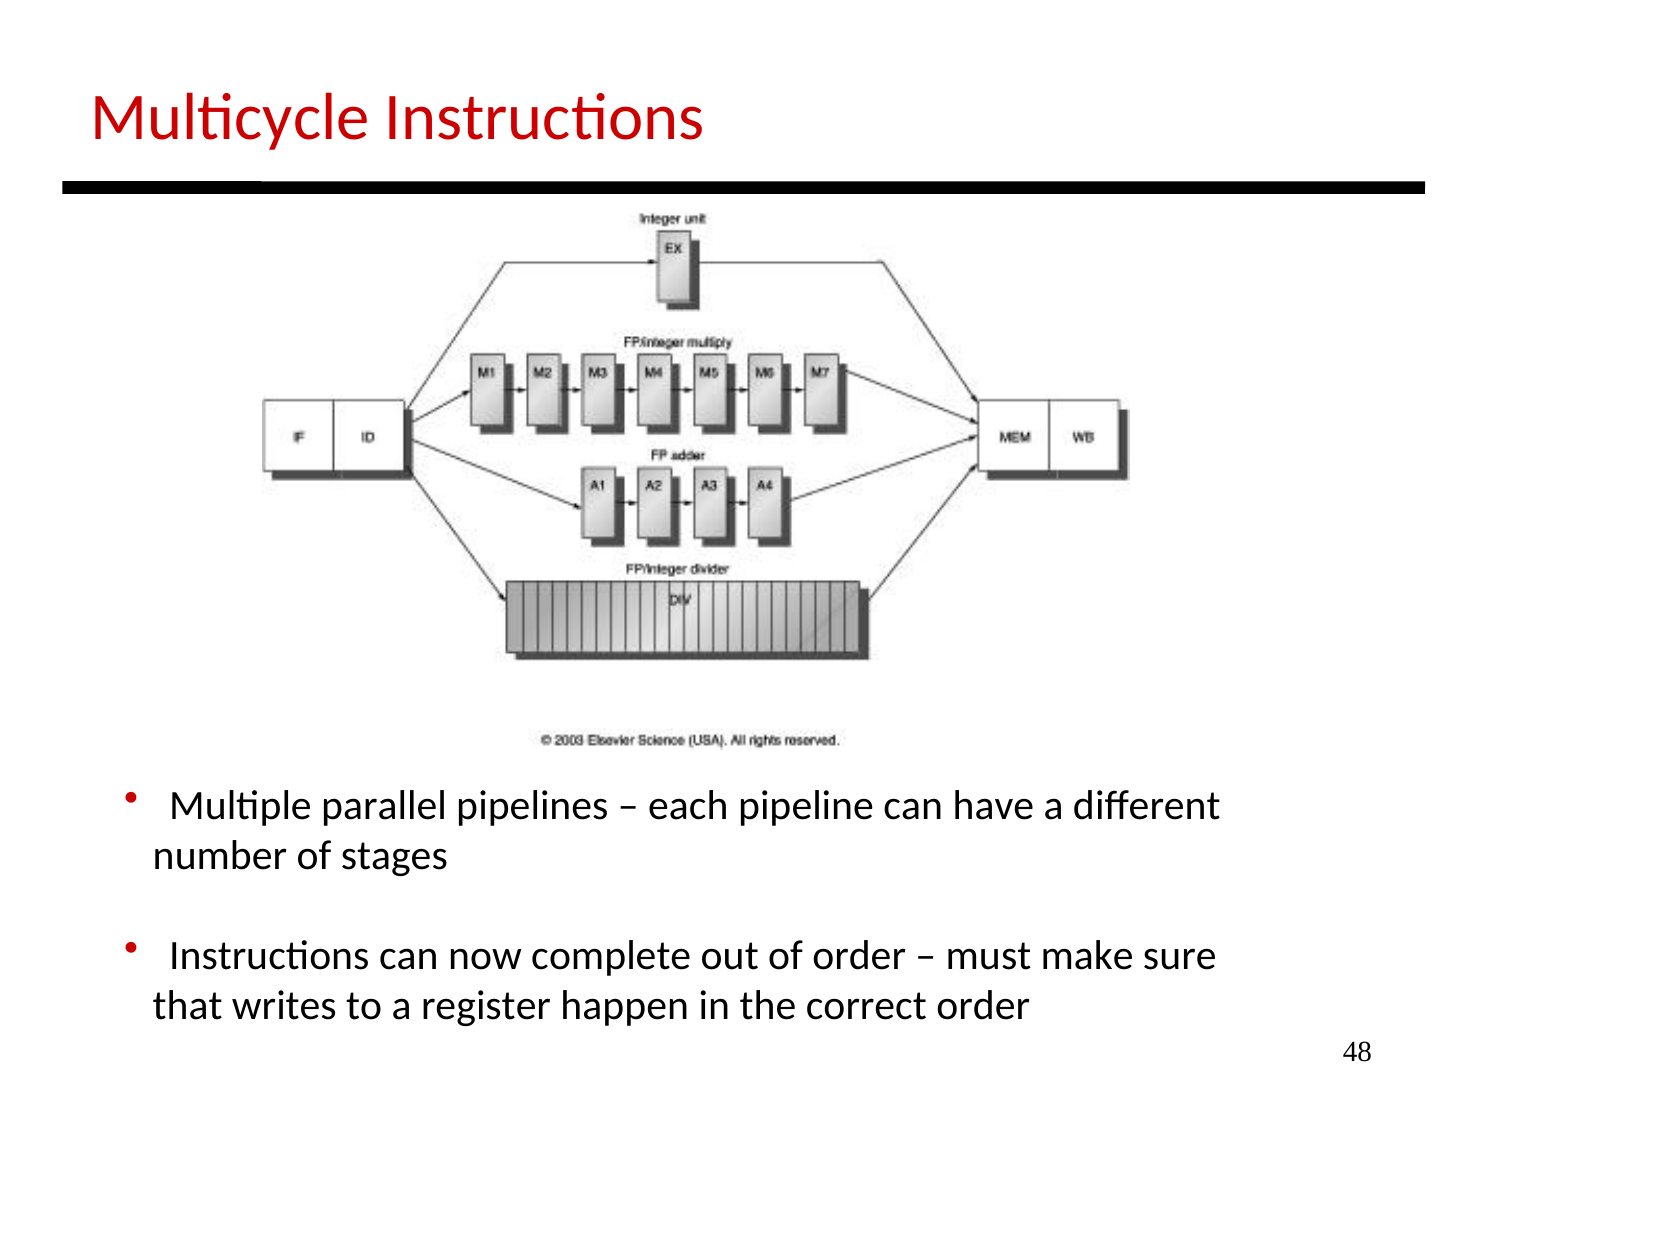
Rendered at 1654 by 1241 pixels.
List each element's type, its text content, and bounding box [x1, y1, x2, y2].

picture [262, 212, 1130, 750]
text_box Multiple parallel pipelines – each pipeline can have a different number of stages Instructions can now complete out of order – must make sure that writes to a register happen in the correct order [109, 770, 1237, 1036]
slide_number <number> [1074, 1025, 1388, 1100]
text_box Multicycle Instructions [75, 65, 720, 160]
